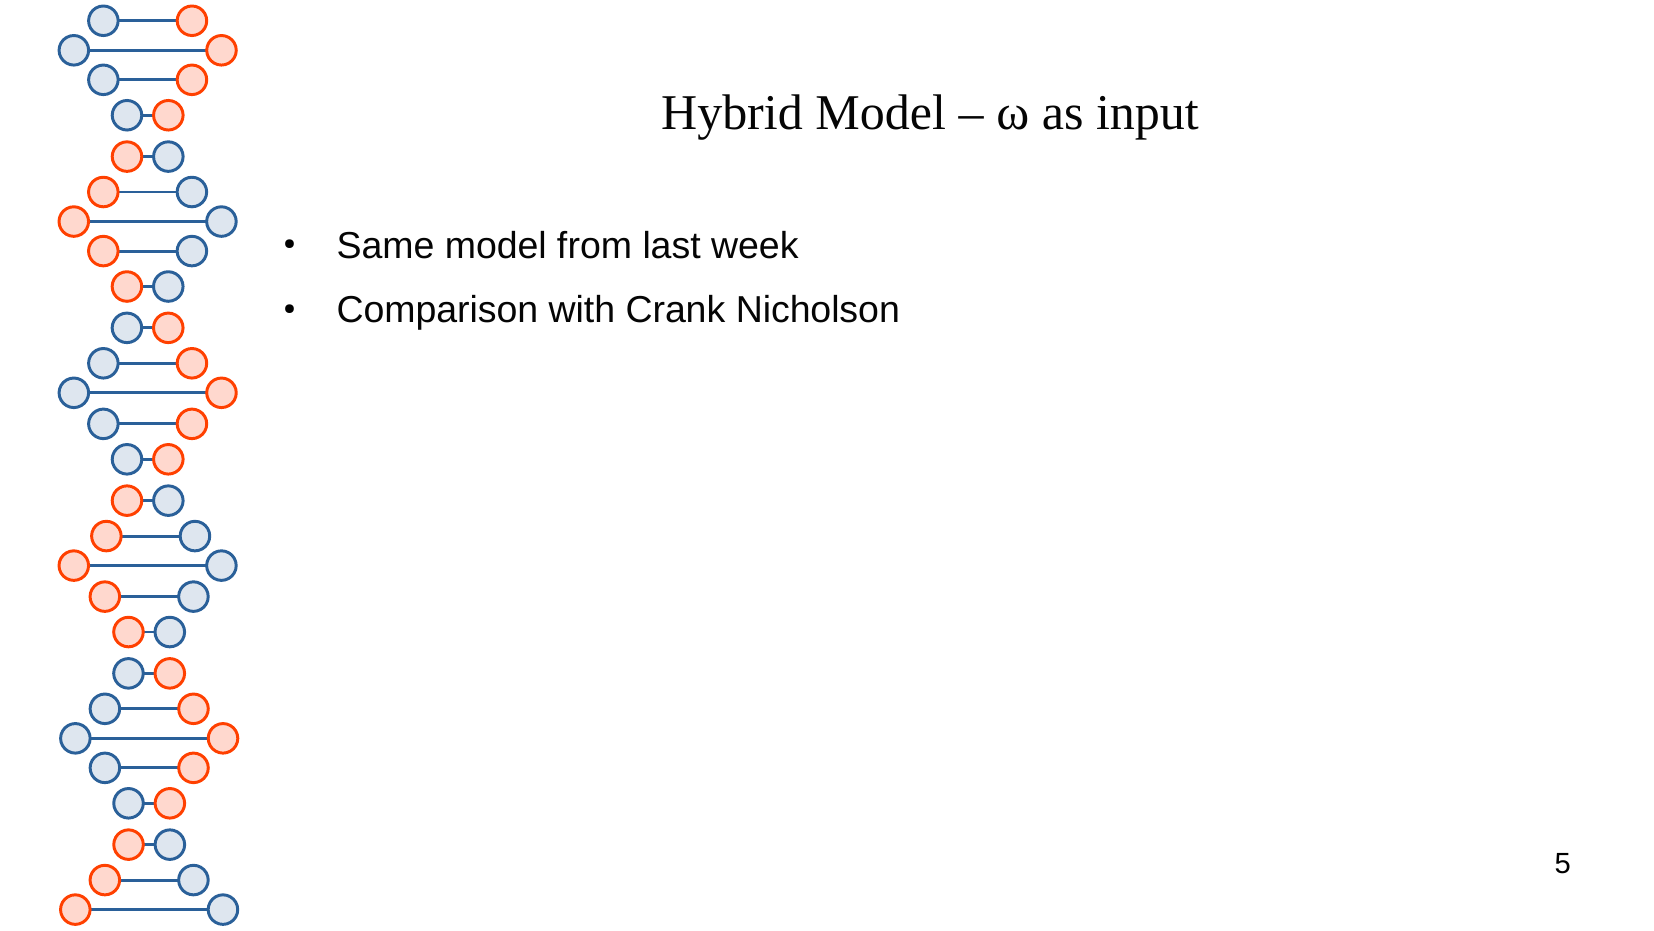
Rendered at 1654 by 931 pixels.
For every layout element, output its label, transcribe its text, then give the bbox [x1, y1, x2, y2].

list Same model from last week Comparison with Crank Nicholson [265, 224, 1595, 764]
title Hybrid Model – ω as input [265, 35, 1595, 189]
